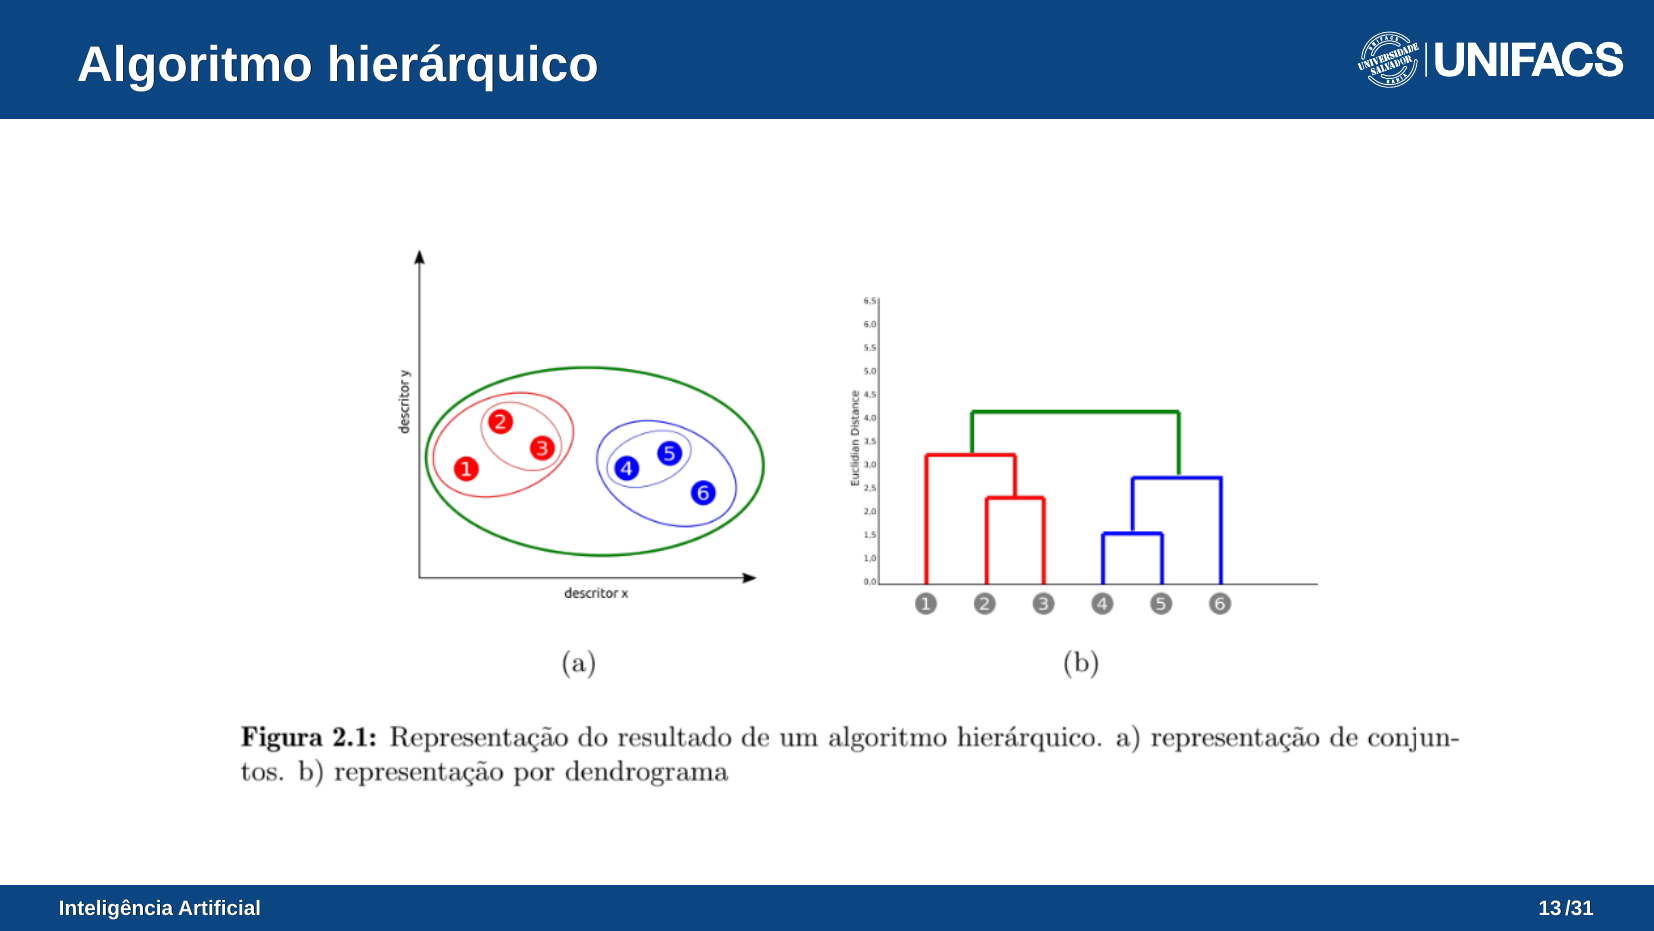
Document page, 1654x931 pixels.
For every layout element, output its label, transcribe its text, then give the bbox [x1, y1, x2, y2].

text_box Algoritmo hierárquico [76, 7, 1241, 120]
picture [212, 236, 1505, 802]
